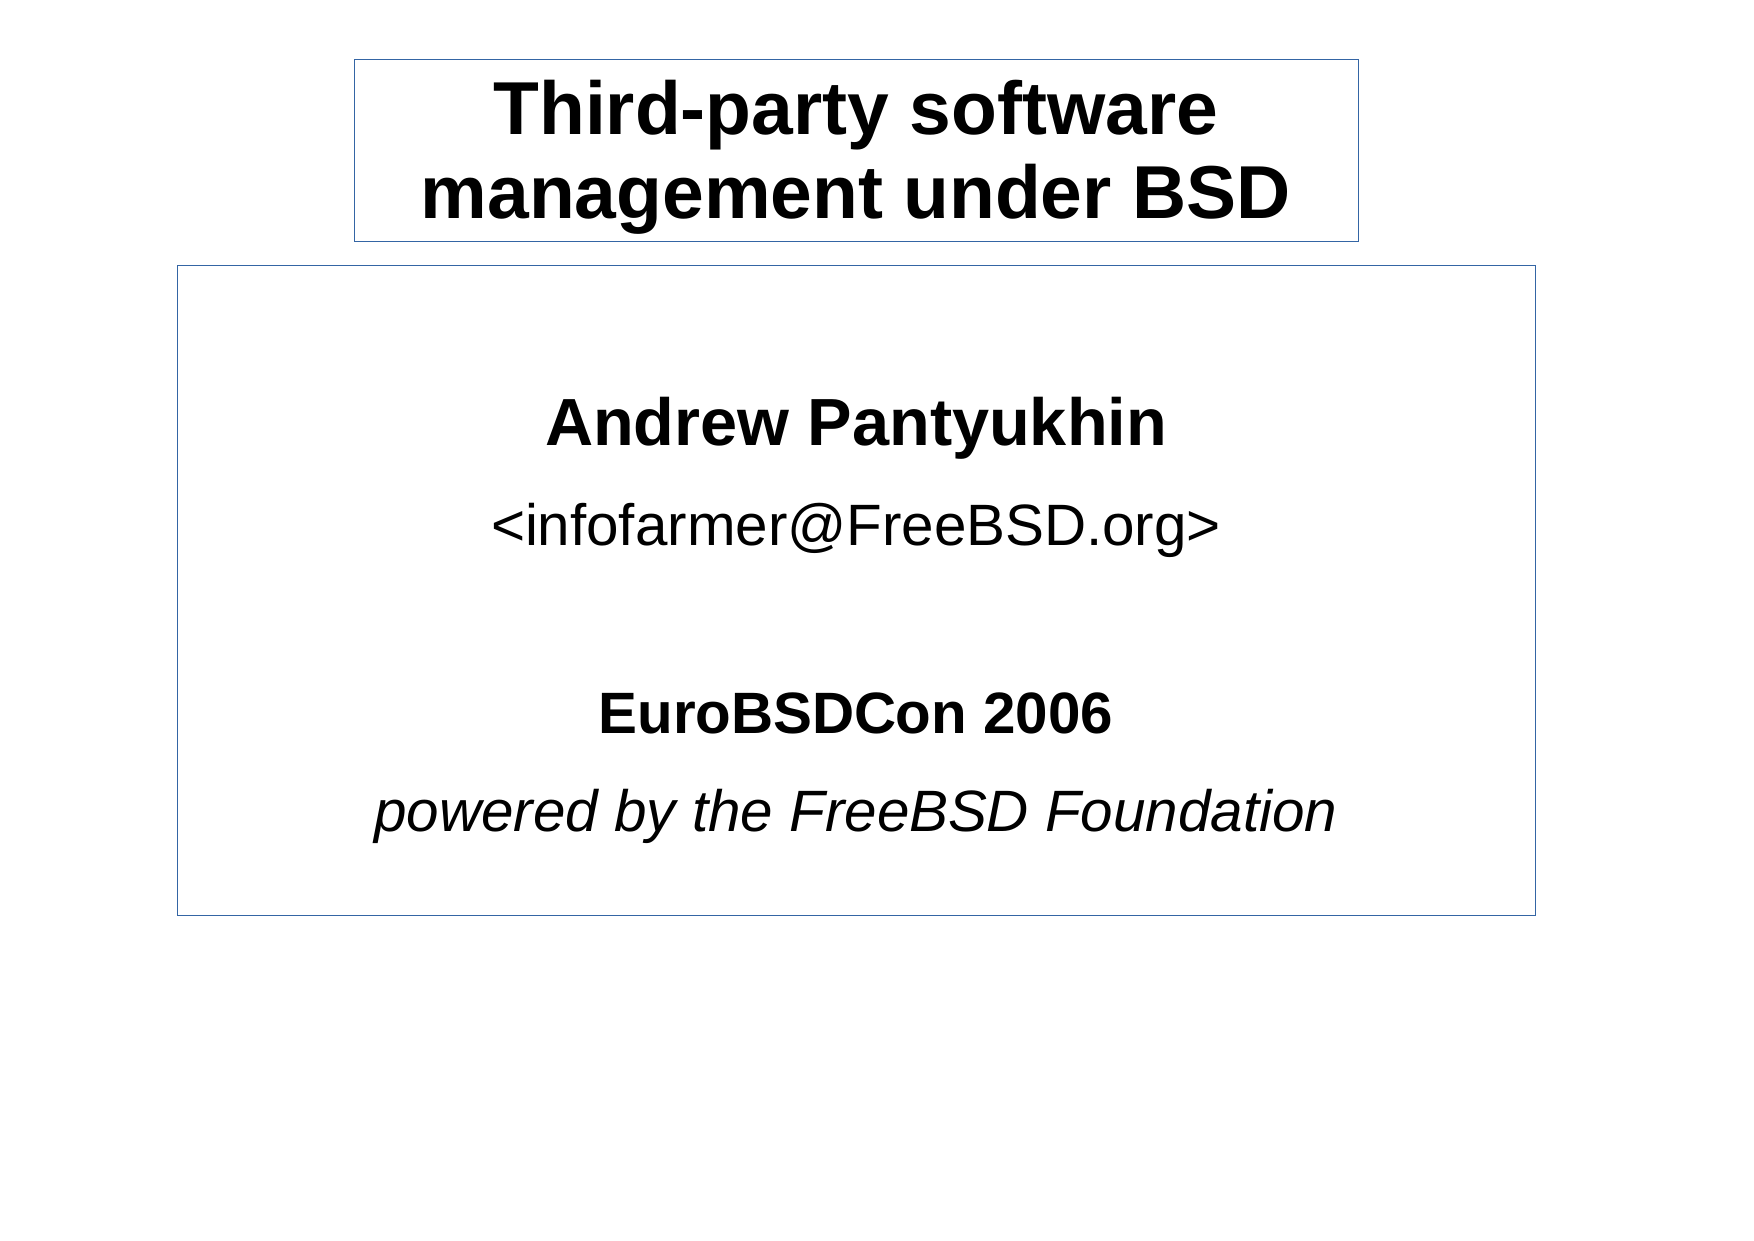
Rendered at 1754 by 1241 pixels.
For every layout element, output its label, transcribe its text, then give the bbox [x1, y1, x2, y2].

text_box Andrew Pantyukhin <infofarmer@FreeBSD.org> EuroBSDCon 2006 powered by the FreeBSD Foundation [177, 265, 1536, 916]
text_box Third-party software management under BSD [354, 59, 1359, 237]
